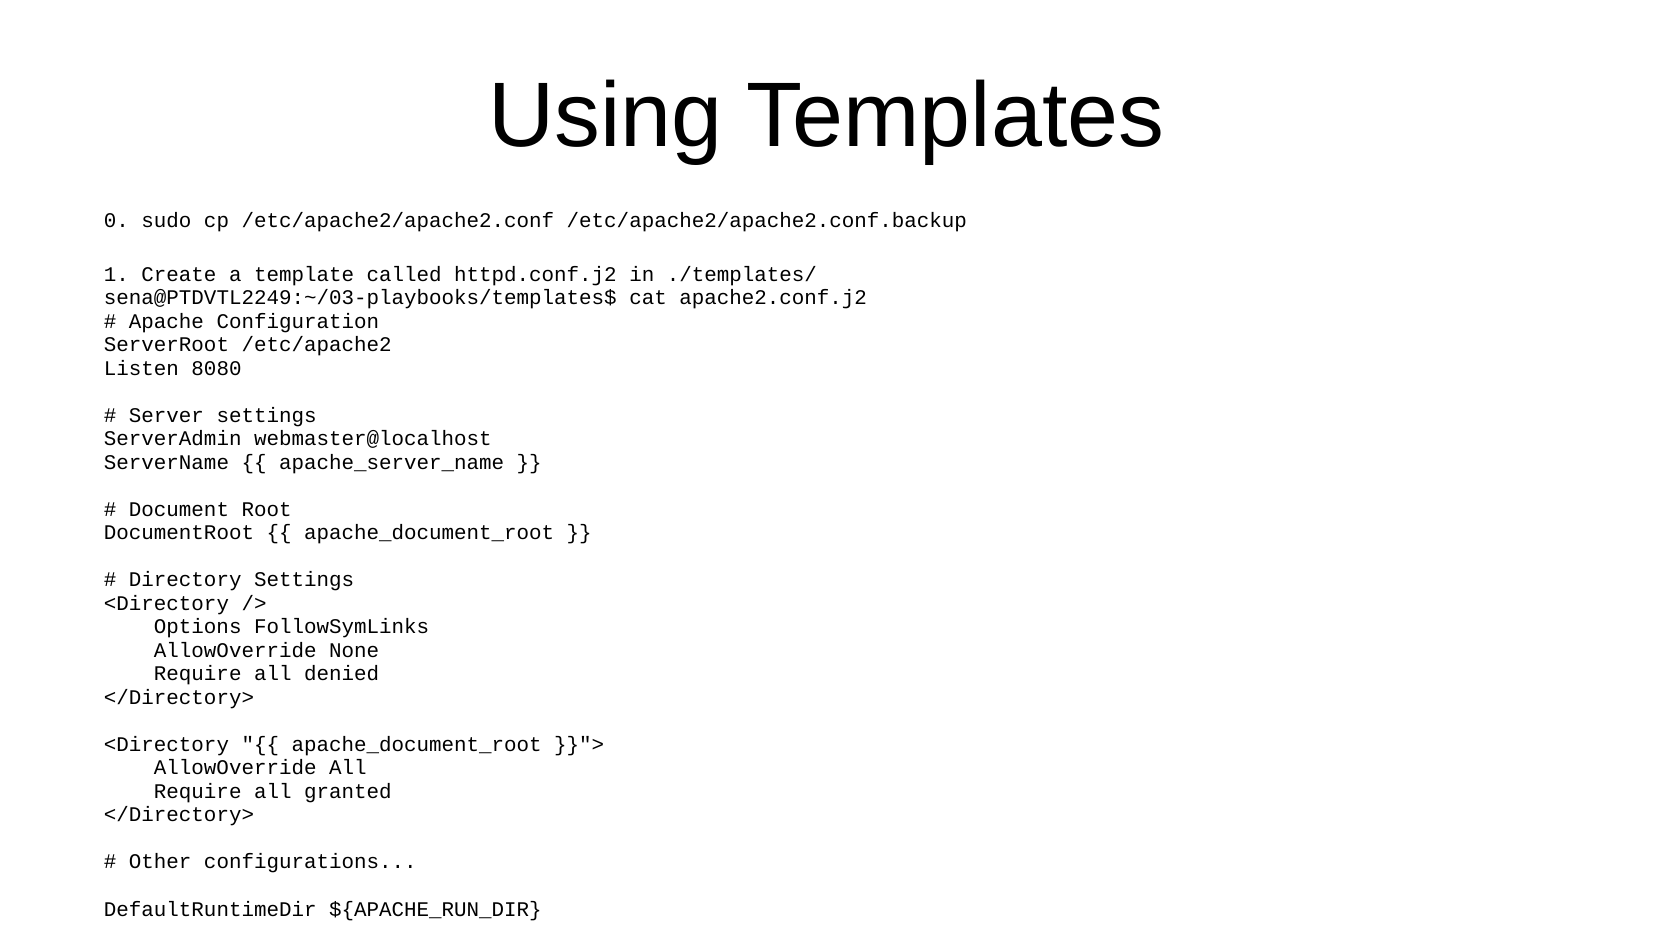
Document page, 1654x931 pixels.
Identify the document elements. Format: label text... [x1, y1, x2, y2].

text_box 0. sudo cp /etc/apache2/apache2.conf /etc/apache2/apache2.conf.backup 1. Create a template called httpd.conf.j2 in ./templates/ sena@PTDVTL2249:~/03-playbooks/templates$ cat apache2.conf.j2 # Apache Configuration ServerRoot /etc/apache2 Listen 8080 # Server settings ServerAdmin webmaster@localhost ServerName {{ apache_server_name }} # Document Root DocumentRoot {{ apache_document_root }} # Directory Settings <Directory /> Options FollowSymLinks AllowOverride None Require all denied </Directory> <Directory "{{ apache_document_root }}"> AllowOverride All Require all granted </Directory> # Other configurations... DefaultRuntimeDir ${APACHE_RUN_DIR} PidFile ${APACHE_PID_FILE} Timeout 300 KeepAlive On MaxKeepAliveRequests 100 KeepAliveTimeout 5 User ${APACHE_RUN_USER} Group ${APACHE_RUN_GROUP} HostnameLookups Off ErrorLog ${APACHE_LOG_DIR}/error.log LogLevel warn IncludeOptional mods-enabled/*.load IncludeOptional mods-enabled/*.conf Include ports.conf <Directory /usr/share> AllowOverride None Require all granted </Directory> <Directory /var/www/> Options Indexes FollowSymLinks AllowOverride None Require all granted </Directory> AccessFileName .htaccess <FilesMatch "^\.ht"> Require all denied </FilesMatch> LogFormat "%v:%p %h %l %u %t \"%r\" %>s %O \"%{Referer}i\" \"%{User-Agent}i\"" vhost_combined LogFormat "%h %l %u %t \"%r\" %>s %O \"%{Referer}i\" \"%{User-Agent}i\"" combined LogFormat "%h %l %u %t \"%r\" %>s %O" common LogFormat "%{Referer}i -> %U" referer LogFormat "%{User-agent}i" agent IncludeOptional conf-enabled/*.conf IncludeOptional sites-enabled/*.conf [103, 210, 1613, 931]
title Using Templates [82, 37, 1571, 193]
